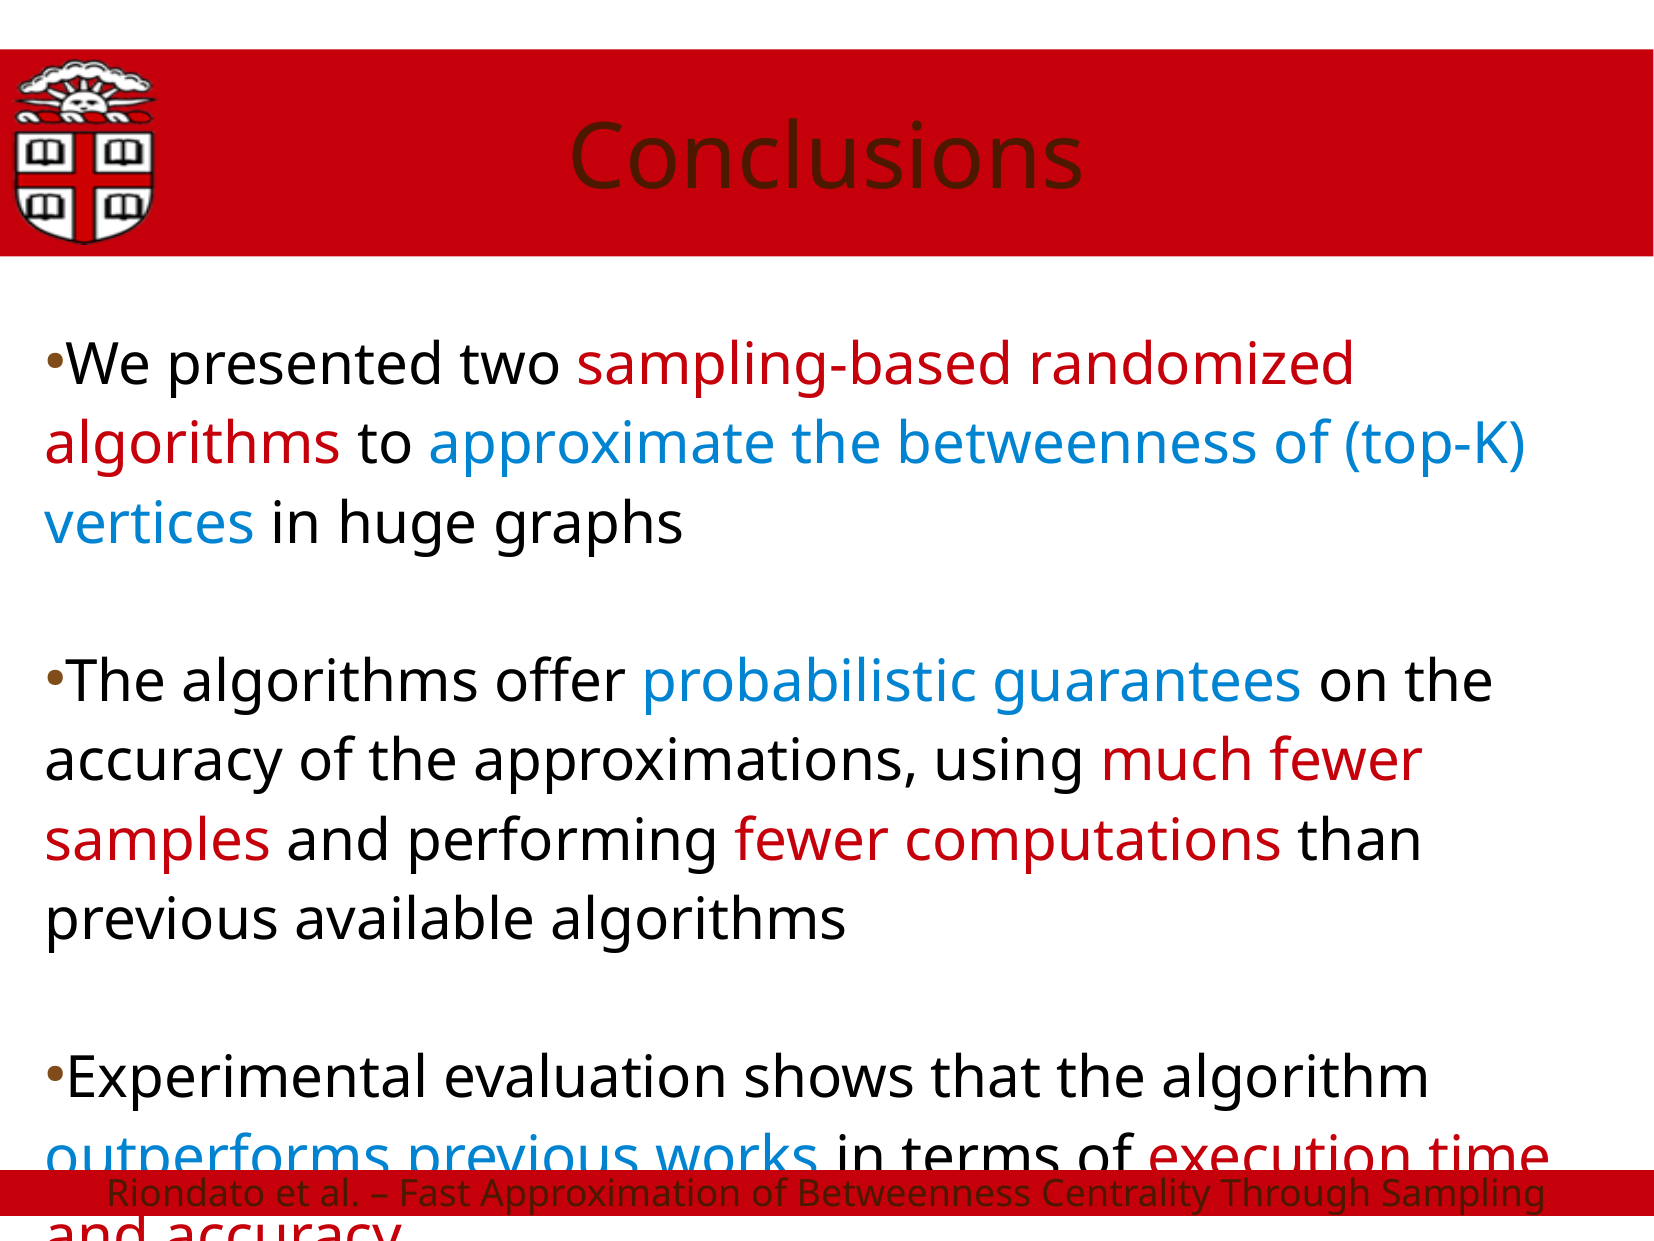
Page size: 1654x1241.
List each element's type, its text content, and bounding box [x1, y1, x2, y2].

text_box We presented two sampling-based randomized algorithms to approximate the betweenness of (top-K) vertices in huge graphs The algorithms offer probabilistic guarantees on the accuracy of the approximations, using much fewer samples and performing fewer computations than previous available algorithms Experimental evaluation shows that the algorithm outperforms previous works in terms of execution time and accuracy [30, 315, 1621, 1146]
text_box Riondato et al. – Fast Approximation of Betweenness Centrality Through Sampling [0, 1170, 1654, 1216]
title Conclusions [0, 49, 1654, 257]
picture [11, 59, 158, 245]
